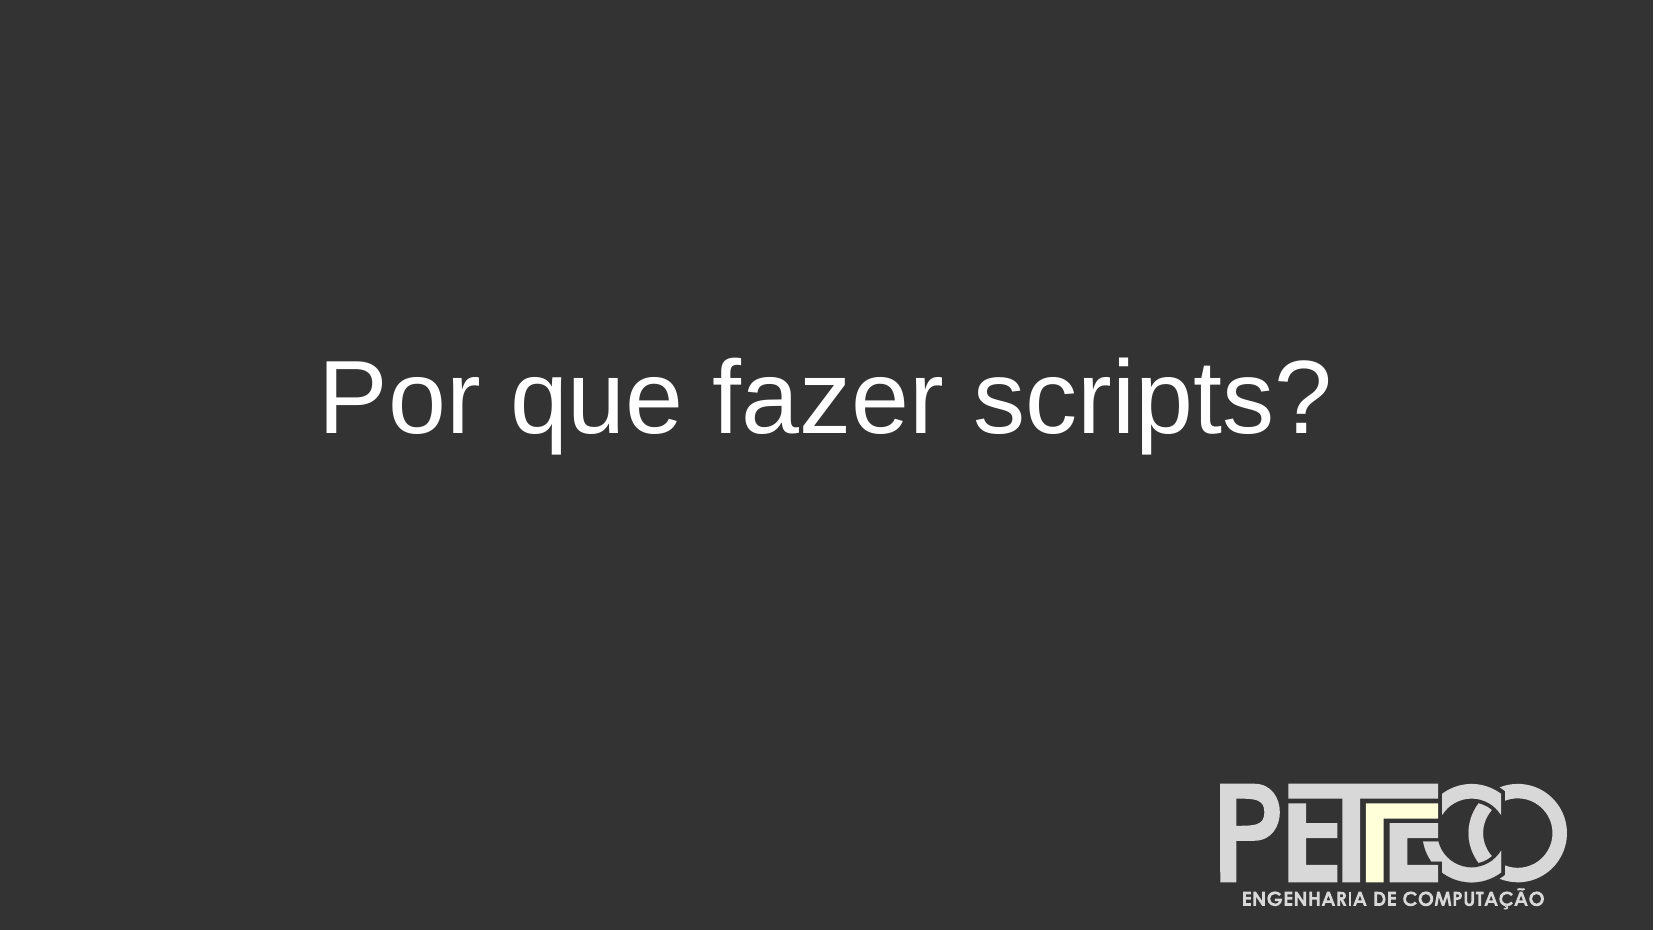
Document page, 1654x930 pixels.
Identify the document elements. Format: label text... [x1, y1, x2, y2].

subtitle Por que fazer scripts? [82, 37, 1571, 757]
